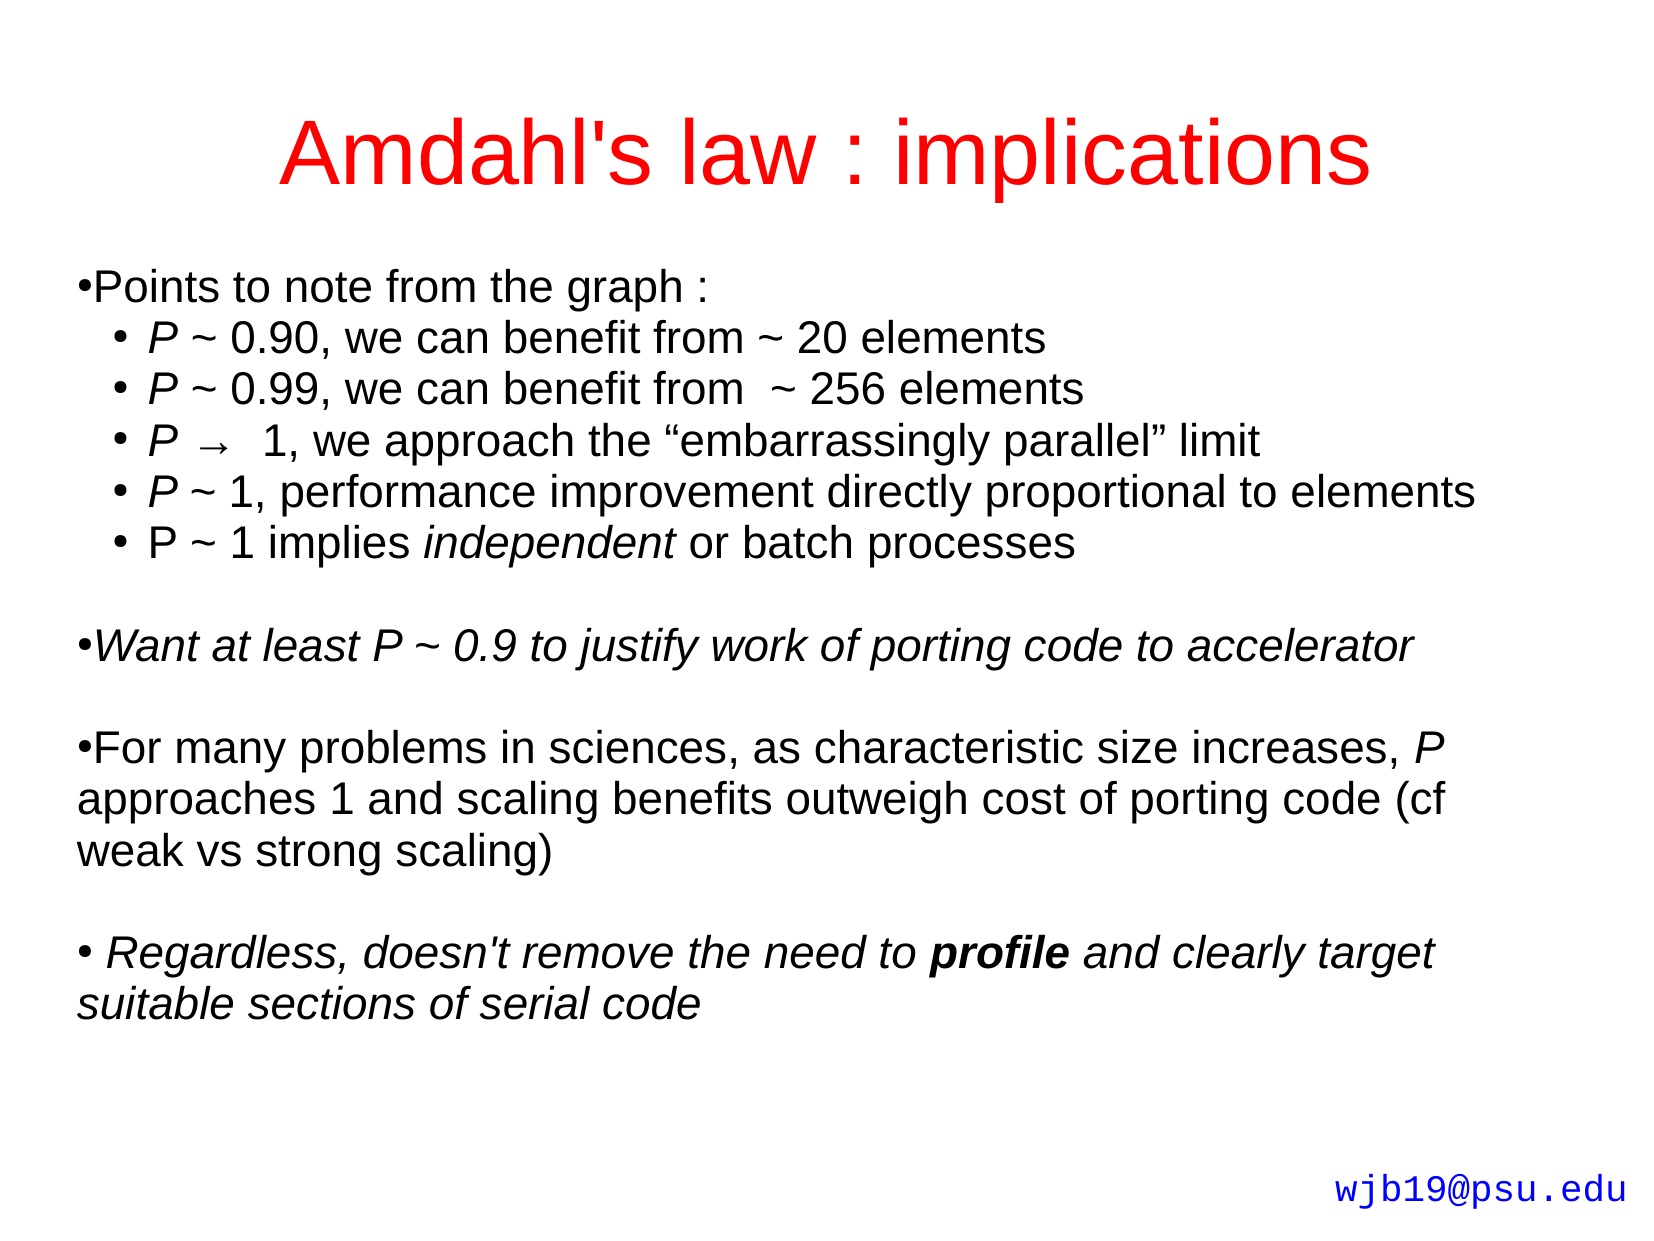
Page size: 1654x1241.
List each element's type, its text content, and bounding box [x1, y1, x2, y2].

text_box wjb19@psu.edu [1320, 1162, 1643, 1220]
title Amdahl's law : implications [82, 49, 1571, 257]
subtitle Points to note from the graph : P ~ 0.90, we can benefit from ~ 20 elements P ~ 0.99, we can benefit from ~ 256 elements P → 1, we approach the “embarrassingly parallel” limit P ~ 1, performance improvement directly proportional to elements P ~ 1 implies independent or batch processes Want at least P ~ 0.9 to justify work of porting code to accelerator For many problems in sciences, as characteristic size increases, P approaches 1 and scaling benefits outweigh cost of porting code (cf weak vs strong scaling) Regardless, doesn't remove the need to profile and clearly target suitable sections of serial code [76, 260, 1565, 1080]
